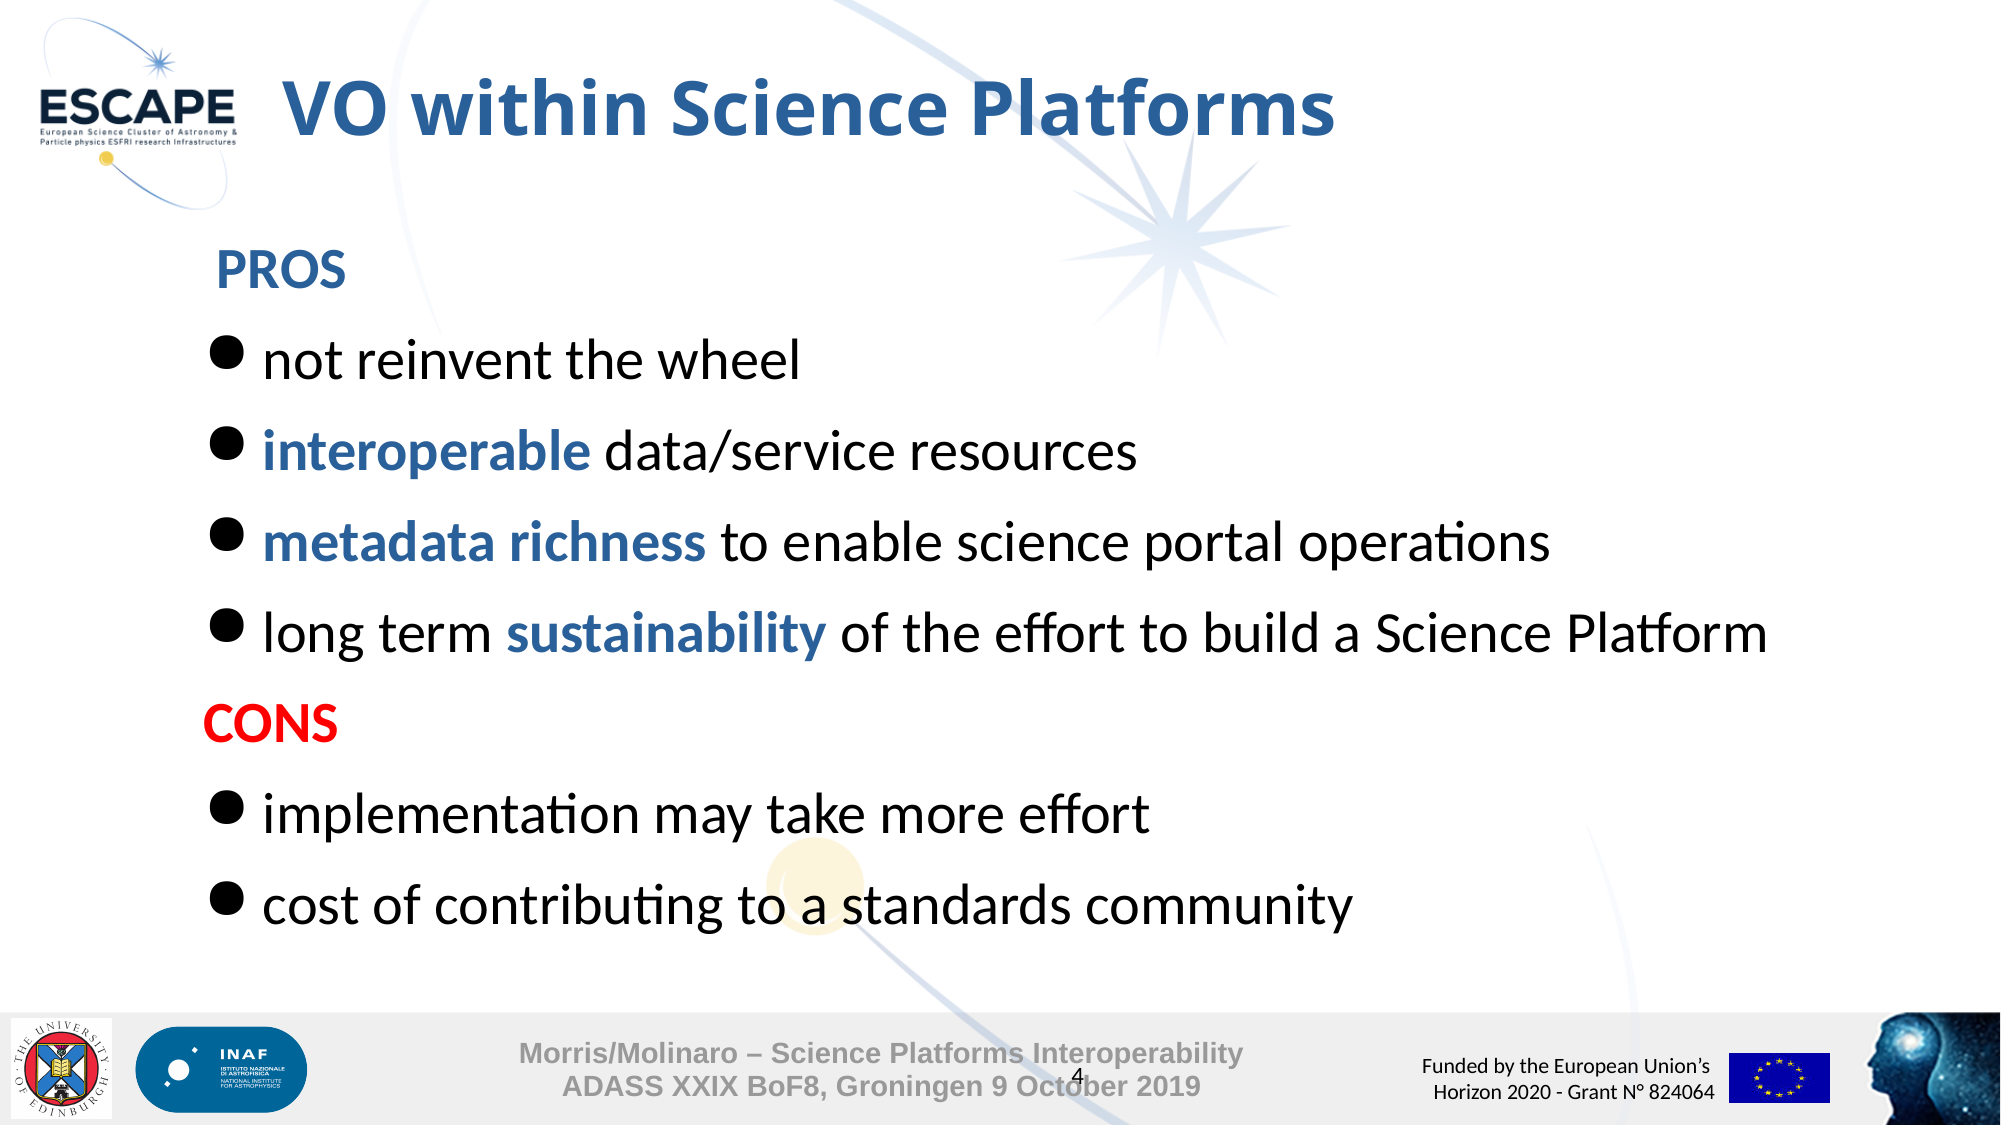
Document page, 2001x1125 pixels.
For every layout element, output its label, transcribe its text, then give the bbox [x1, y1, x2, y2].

picture [0, 0, 2001, 1125]
list PROS not reinvent the wheel interoperable data/service resources metadata richness to enable science portal operations long term sustainability of the effort to build a Science Platform CONS implementation may take more effort cost of contributing to a standards community [188, 222, 1812, 964]
title VO within Science Platforms [267, 26, 1863, 196]
footer [428, 1042, 1042, 1103]
slide_number <number> [1056, 1051, 1147, 1097]
